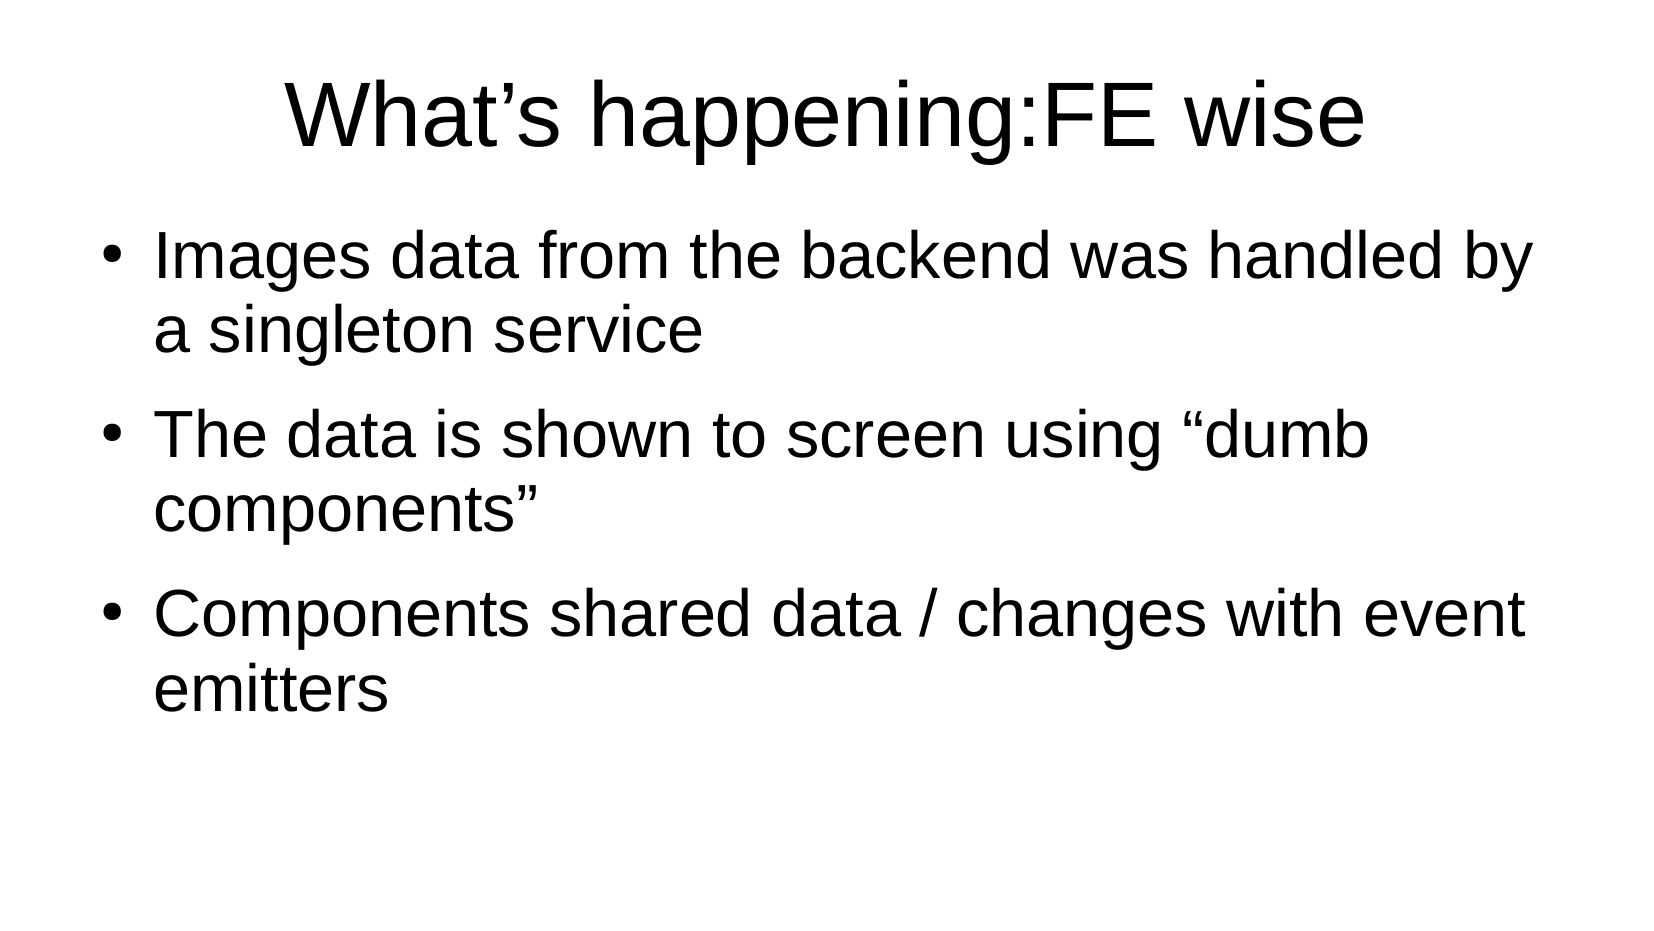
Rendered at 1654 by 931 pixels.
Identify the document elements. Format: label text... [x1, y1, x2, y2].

title What’s happening:FE wise [82, 37, 1571, 193]
list Images data from the backend was handled by a singleton service The data is shown to screen using “dumb components” Components shared data / changes with event emitters [82, 217, 1571, 758]
